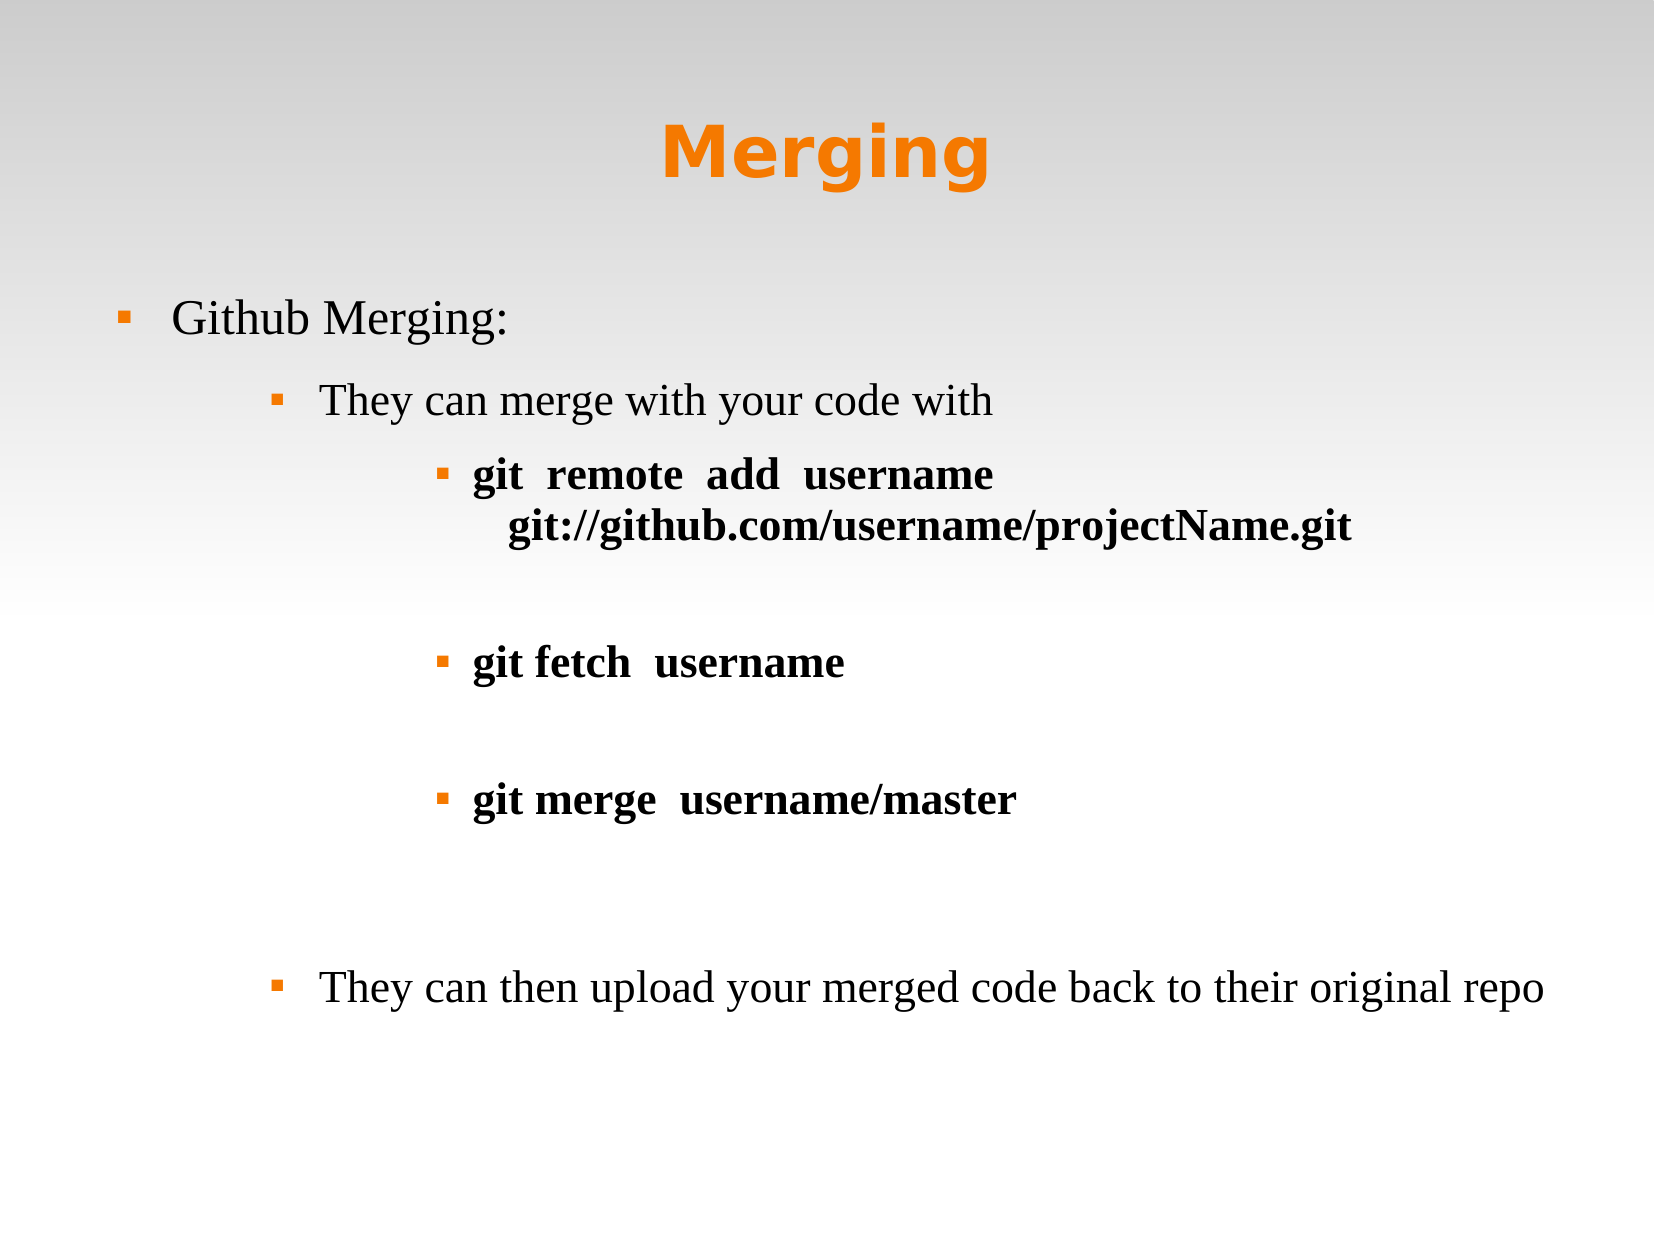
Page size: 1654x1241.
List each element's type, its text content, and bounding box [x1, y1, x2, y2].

list Github Merging: They can merge with your code with git remote add username git://github.com/username/projectName.git git fetch username git merge username/master They can then upload your merged code back to their original repo [82, 290, 1571, 1185]
title Merging [82, 49, 1571, 257]
